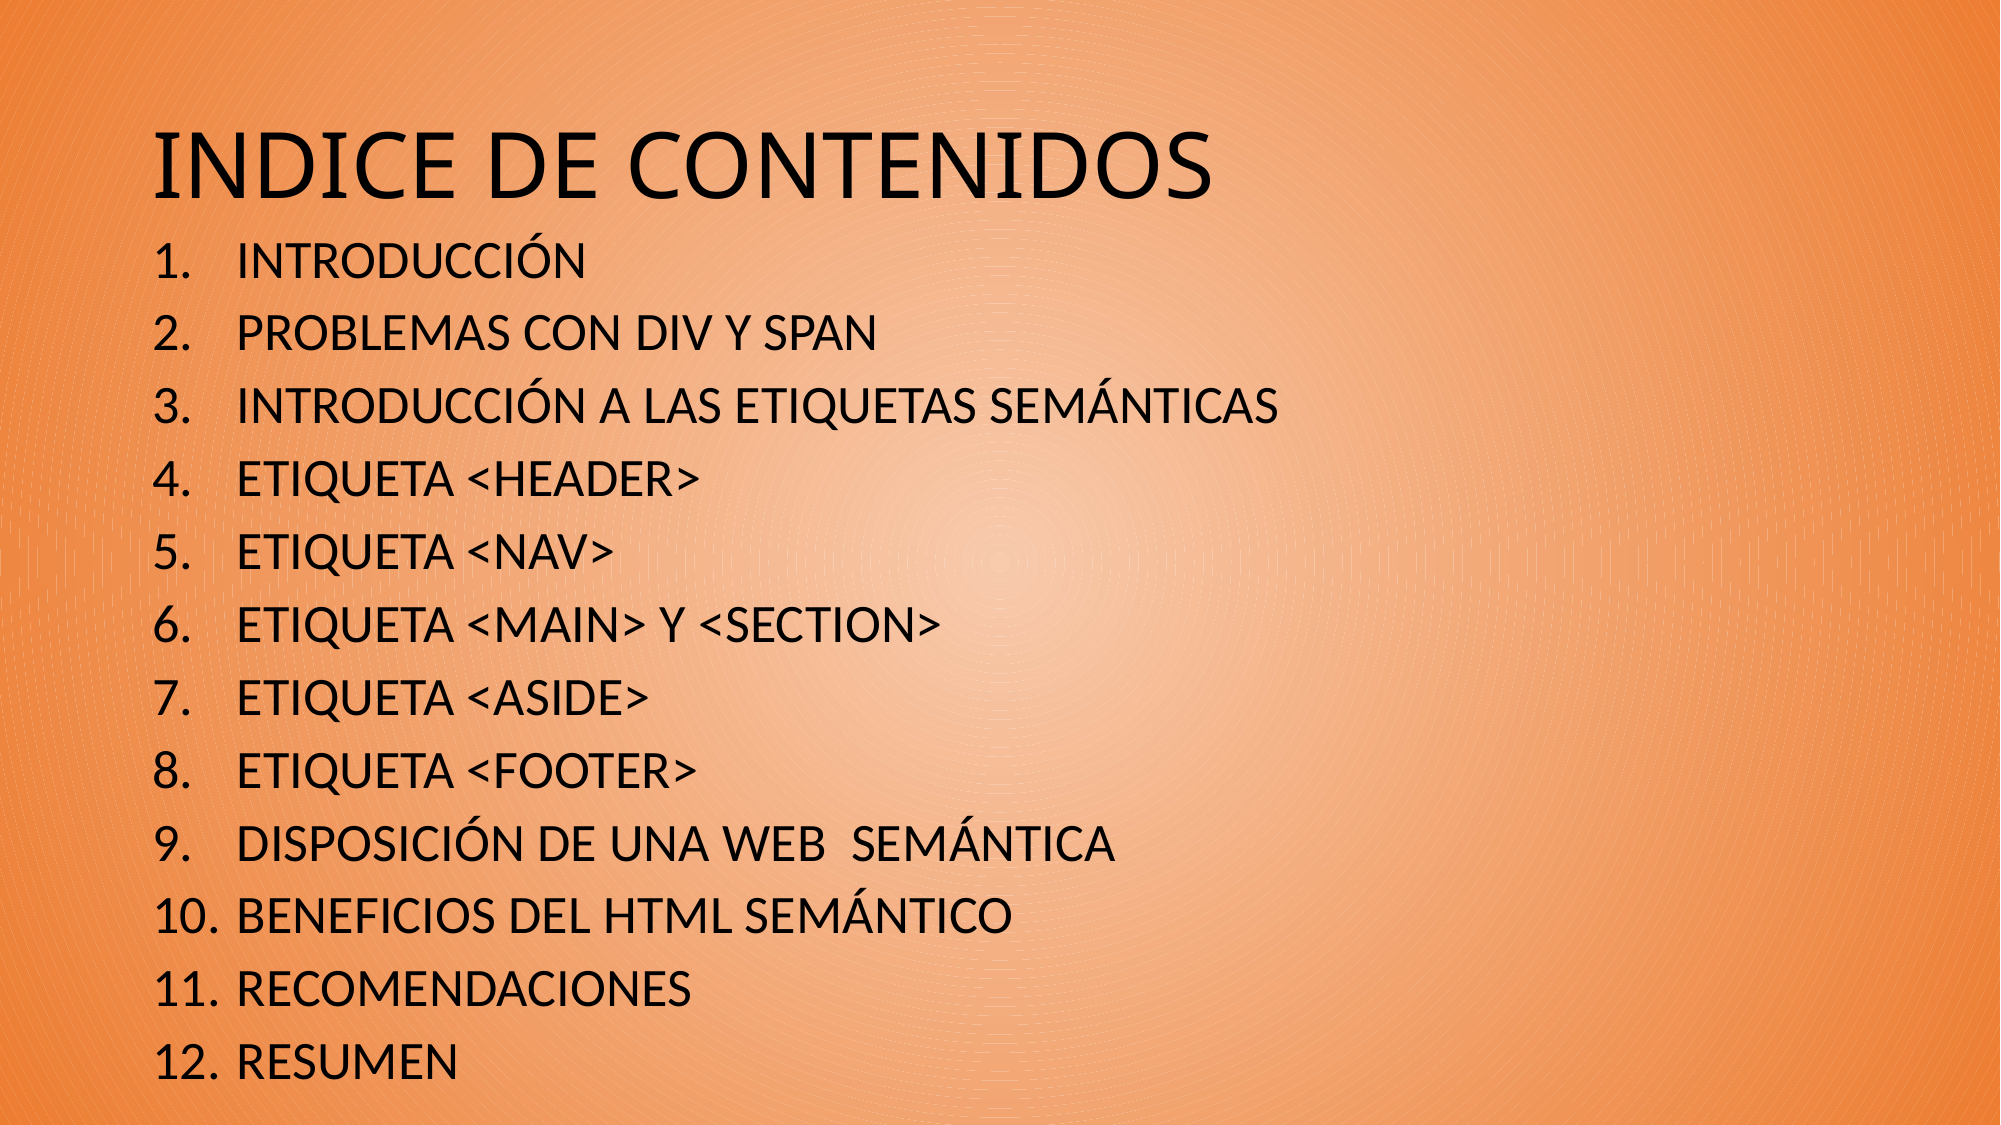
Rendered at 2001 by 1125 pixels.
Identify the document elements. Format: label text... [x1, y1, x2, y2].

title INDICE DE CONTENIDOS [137, 59, 1863, 228]
list INTRODUCCIÓN PROBLEMAS CON DIV Y SPAN INTRODUCCIÓN A LAS ETIQUETAS SEMÁNTICAS ETIQUETA <HEADER> ETIQUETA <NAV> ETIQUETA <MAIN> Y <SECTION> ETIQUETA <ASIDE> ETIQUETA <FOOTER> DISPOSICIÓN DE UNA WEB SEMÁNTICA BENEFICIOS DEL HTML SEMÁNTICO RECOMENDACIONES RESUMEN [137, 228, 1863, 1125]
